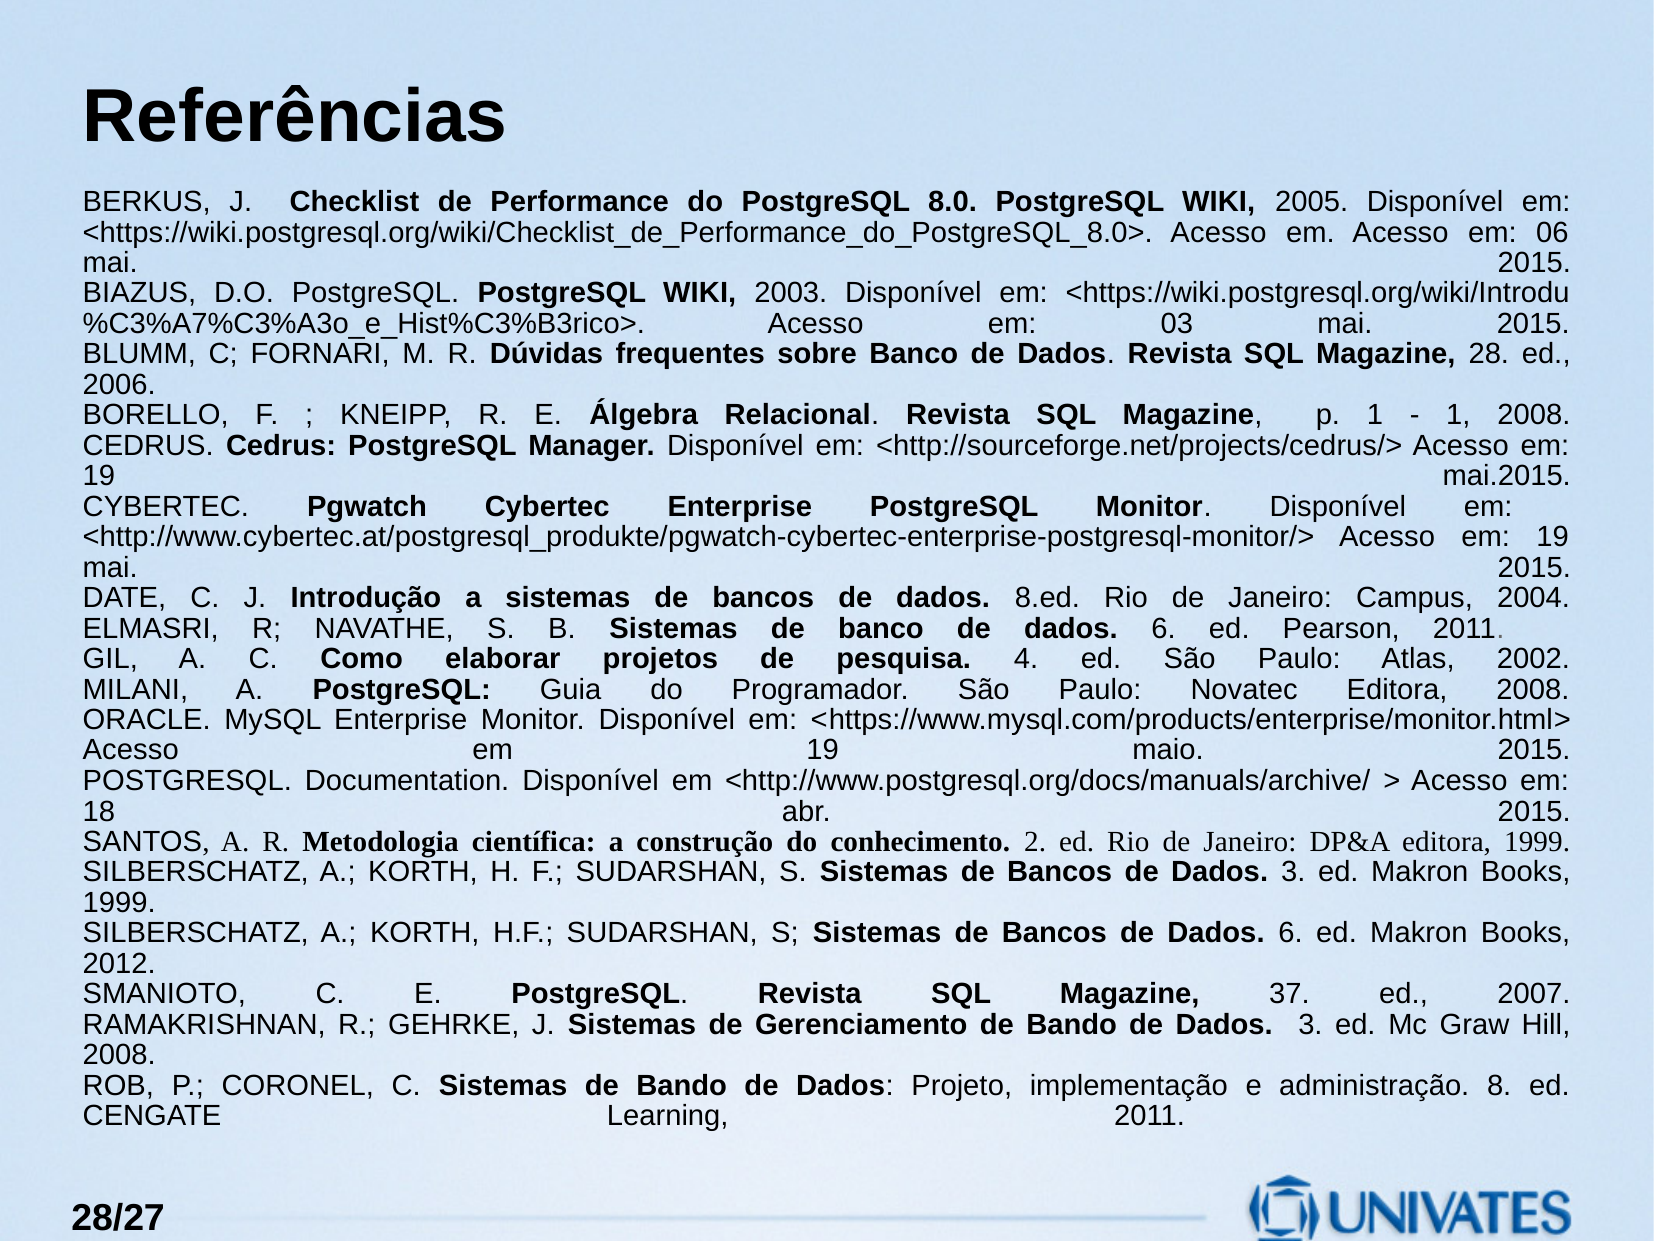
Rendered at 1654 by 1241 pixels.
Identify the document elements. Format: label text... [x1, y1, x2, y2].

title BERKUS, J. Checklist de Performance do PostgreSQL 8.0. PostgreSQL WIKI, 2005. Disponível em: <https://wiki.postgresql.org/wiki/Checklist_de_Performance_do_PostgreSQL_8.0>. Acesso em. Acesso em: 06 mai. 2015. BIAZUS, D.O. PostgreSQL. PostgreSQL WIKI, 2003. Disponível em: <https://wiki.postgresql.org/wiki/Introdu%C3%A7%C3%A3o_e_Hist%C3%B3rico>. Acesso em: 03 mai. 2015. BLUMM, C; FORNARI, M. R. Dúvidas frequentes sobre Banco de Dados. Revista SQL Magazine, 28. ed., 2006. BORELLO, F. ; KNEIPP, R. E. Álgebra Relacional. Revista SQL Magazine, p. 1 - 1, 2008. CEDRUS. Cedrus: PostgreSQL Manager. Disponível em: <http://sourceforge.net/projects/cedrus/> Acesso em: 19 mai.2015. CYBERTEC. Pgwatch Cybertec Enterprise PostgreSQL Monitor. Disponível em: <http://www.cybertec.at/postgresql_produkte/pgwatch-cybertec-enterprise-postgresql-monitor/> Acesso em: 19 mai. 2015. DATE, C. J. Introdução a sistemas de bancos de dados. 8.ed. Rio de Janeiro: Campus, 2004. ELMASRI, R; NAVATHE, S. B. Sistemas de banco de dados. 6. ed. Pearson, 2011. GIL, A. C. Como elaborar projetos de pesquisa. 4. ed. São Paulo: Atlas, 2002. MILANI, A. PostgreSQL: Guia do Programador. São Paulo: Novatec Editora, 2008. ORACLE. MySQL Enterprise Monitor. Disponível em: <https://www.mysql.com/products/enterprise/monitor.html> Acesso em 19 maio. 2015. POSTGRESQL. Documentation. Disponível em <http://www.postgresql.org/docs/manuals/archive/ > Acesso em: 18 abr. 2015. SANTOS, A. R. Metodologia científica: a construção do conhecimento. 2. ed. Rio de Janeiro: DP&A editora, 1999. SILBERSCHATZ, A.; KORTH, H. F.; SUDARSHAN, S. Sistemas de Bancos de Dados. 3. ed. Makron Books, 1999. SILBERSCHATZ, A.; KORTH, H.F.; SUDARSHAN, S; Sistemas de Bancos de Dados. 6. ed. Makron Books, 2012. SMANIOTO, C. E. PostgreSQL. Revista SQL Magazine, 37. ed., 2007. RAMAKRISHNAN, R.; GEHRKE, J. Sistemas de Gerenciamento de Bando de Dados. 3. ed. Mc Graw Hill, 2008. ROB, P.; CORONEL, C. Sistemas de Bando de Dados: Projeto, implementação e administração. 8. ed. CENGATE Learning, 2011. [82, 185, 1571, 1197]
title Referências [82, 49, 1571, 185]
